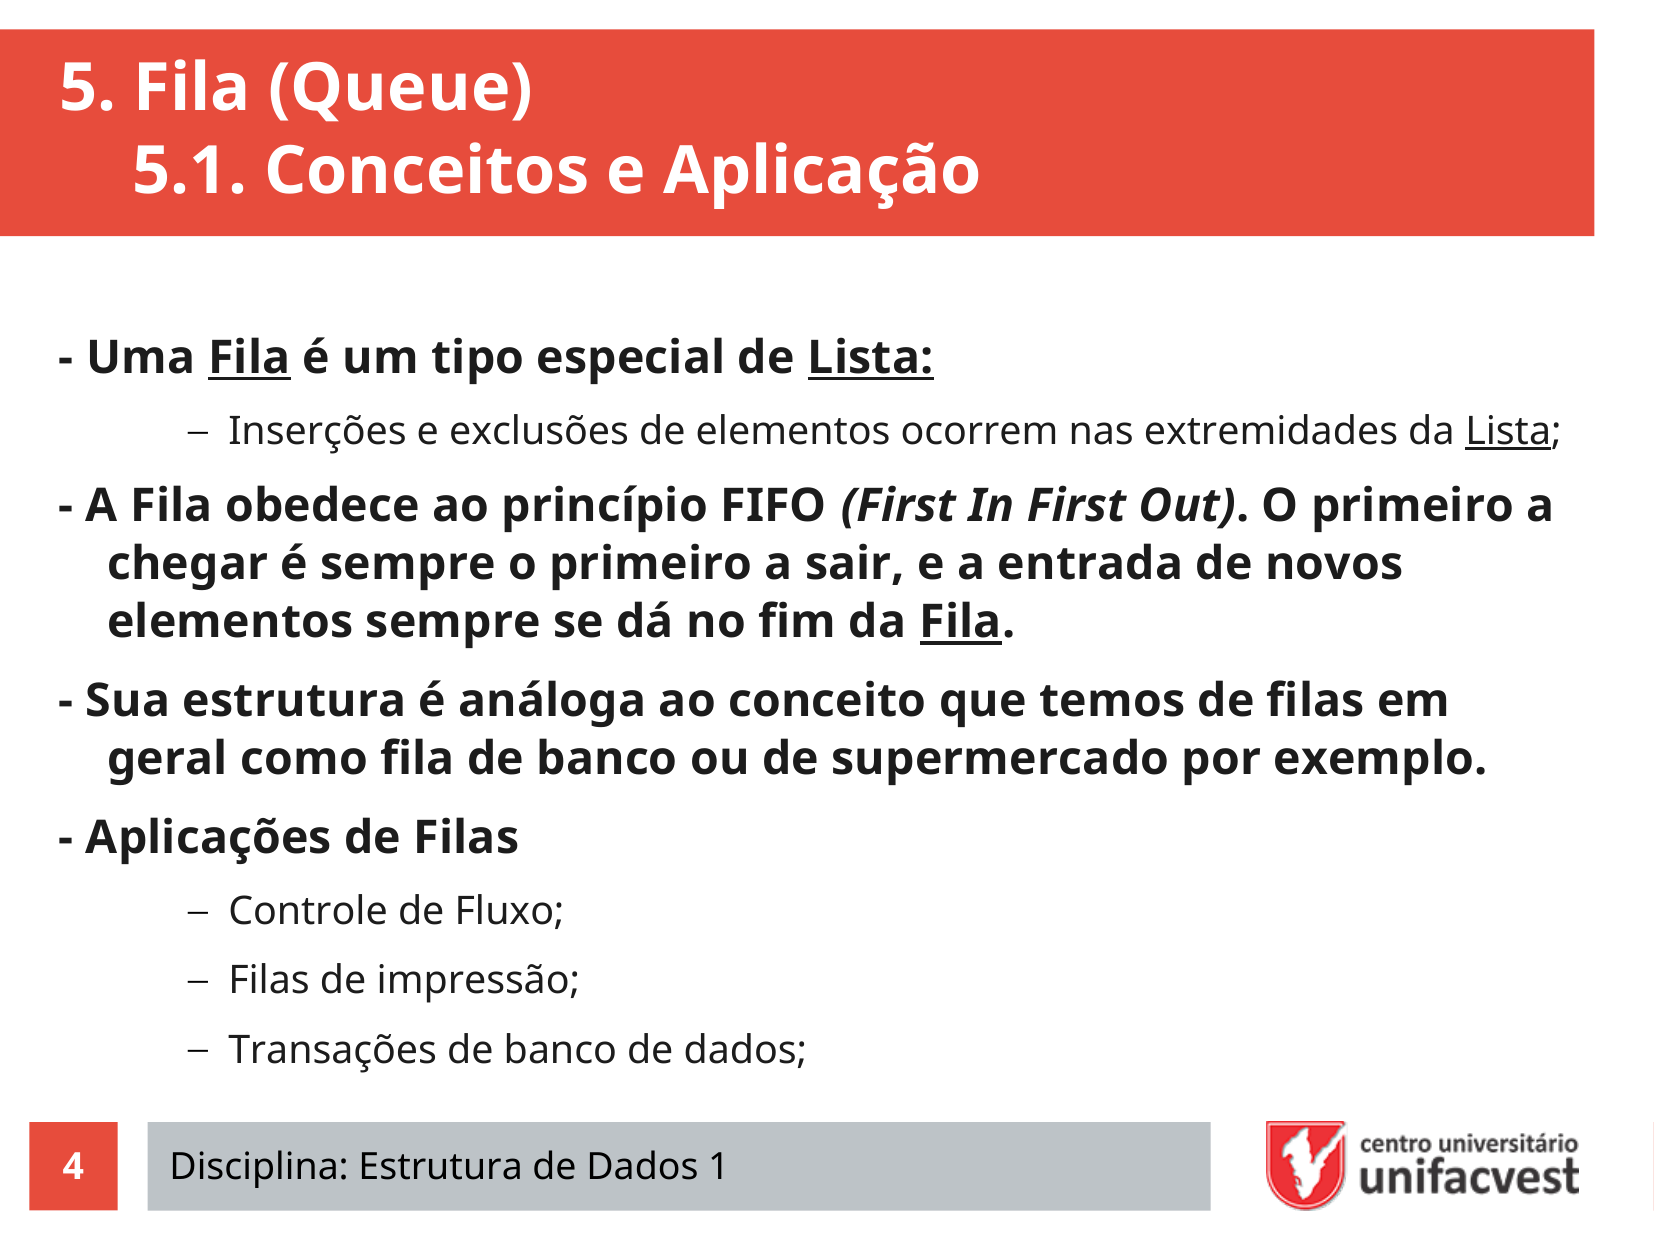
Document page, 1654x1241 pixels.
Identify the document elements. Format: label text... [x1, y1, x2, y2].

text_box [1238, 1120, 1654, 1212]
title 5. Fila (Queue) 5.1. Conceitos e Aplicação [59, 59, 1595, 207]
list - Uma Fila é um tipo especial de Lista: Inserções e exclusões de elementos ocorrem nas extremidades da Lista; - A Fila obedece ao princípio FIFO (First In First Out). O primeiro a chegar é sempre o primeiro a sair, e a entrada de novos elementos sempre se dá no fim da Fila. - Sua estrutura é análoga ao conceito que temos de filas em geral como fila de banco ou de supermercado por exemplo. - Aplicações de Filas Controle de Fluxo; Filas de impressão; Transações de banco de dados; [59, 324, 1566, 1093]
text_box Disciplina: Estrutura de Dados 1 [154, 1132, 1205, 1196]
picture [1266, 1121, 1579, 1211]
